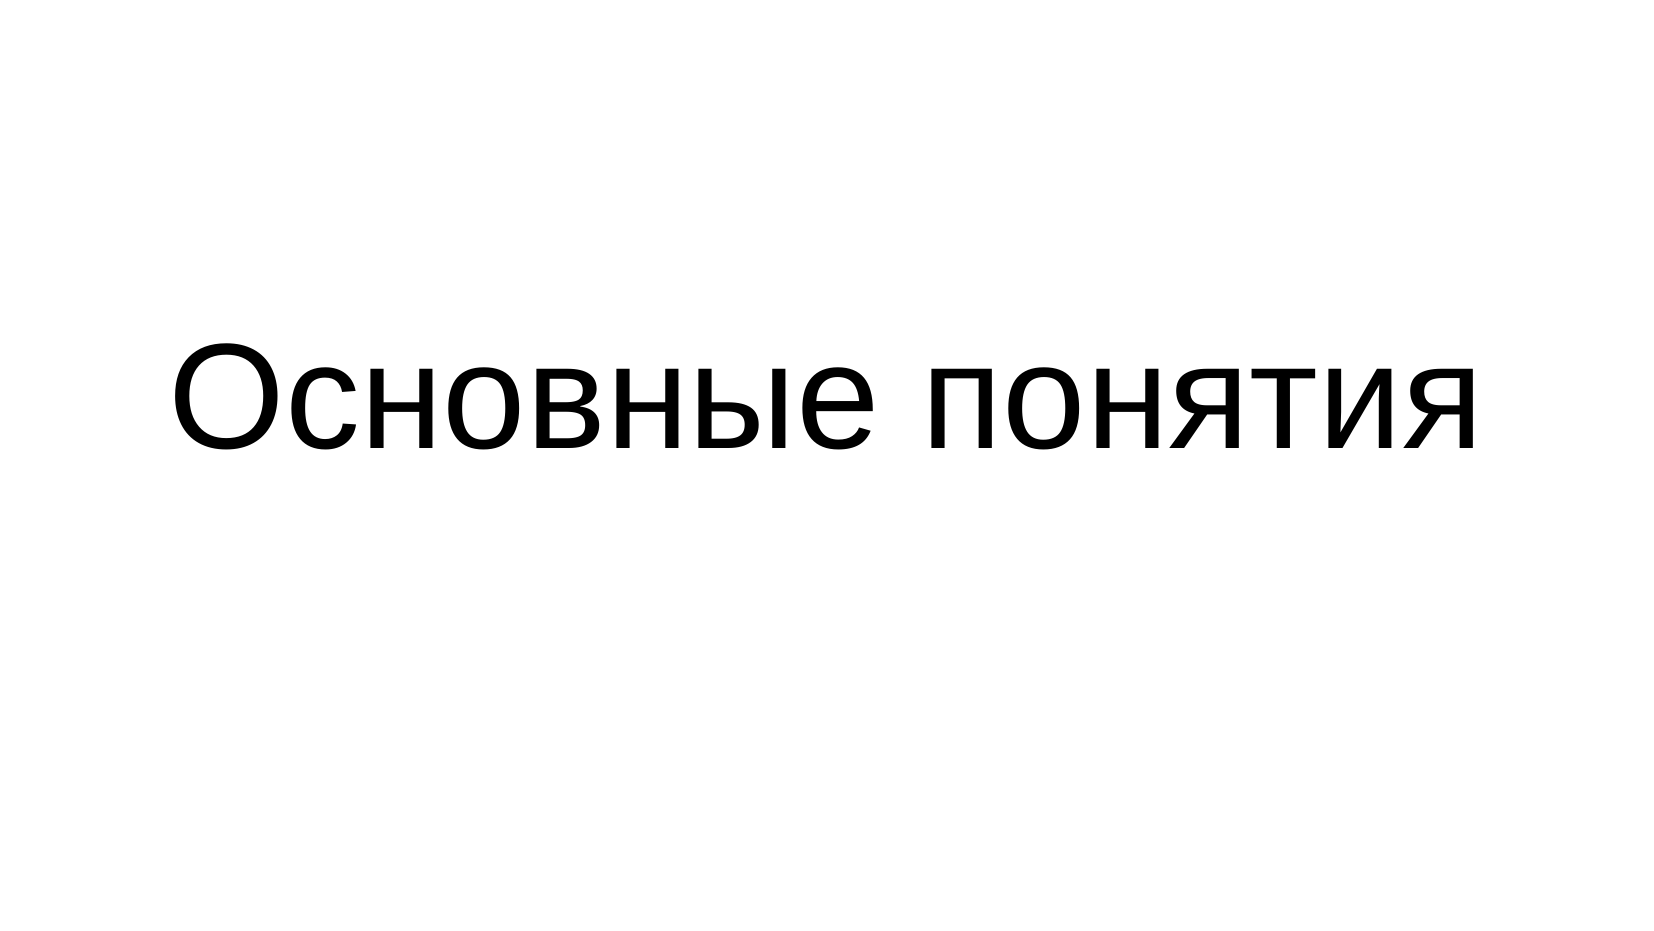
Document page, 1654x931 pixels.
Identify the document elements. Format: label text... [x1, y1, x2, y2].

subtitle Основные понятия [82, 37, 1571, 757]
